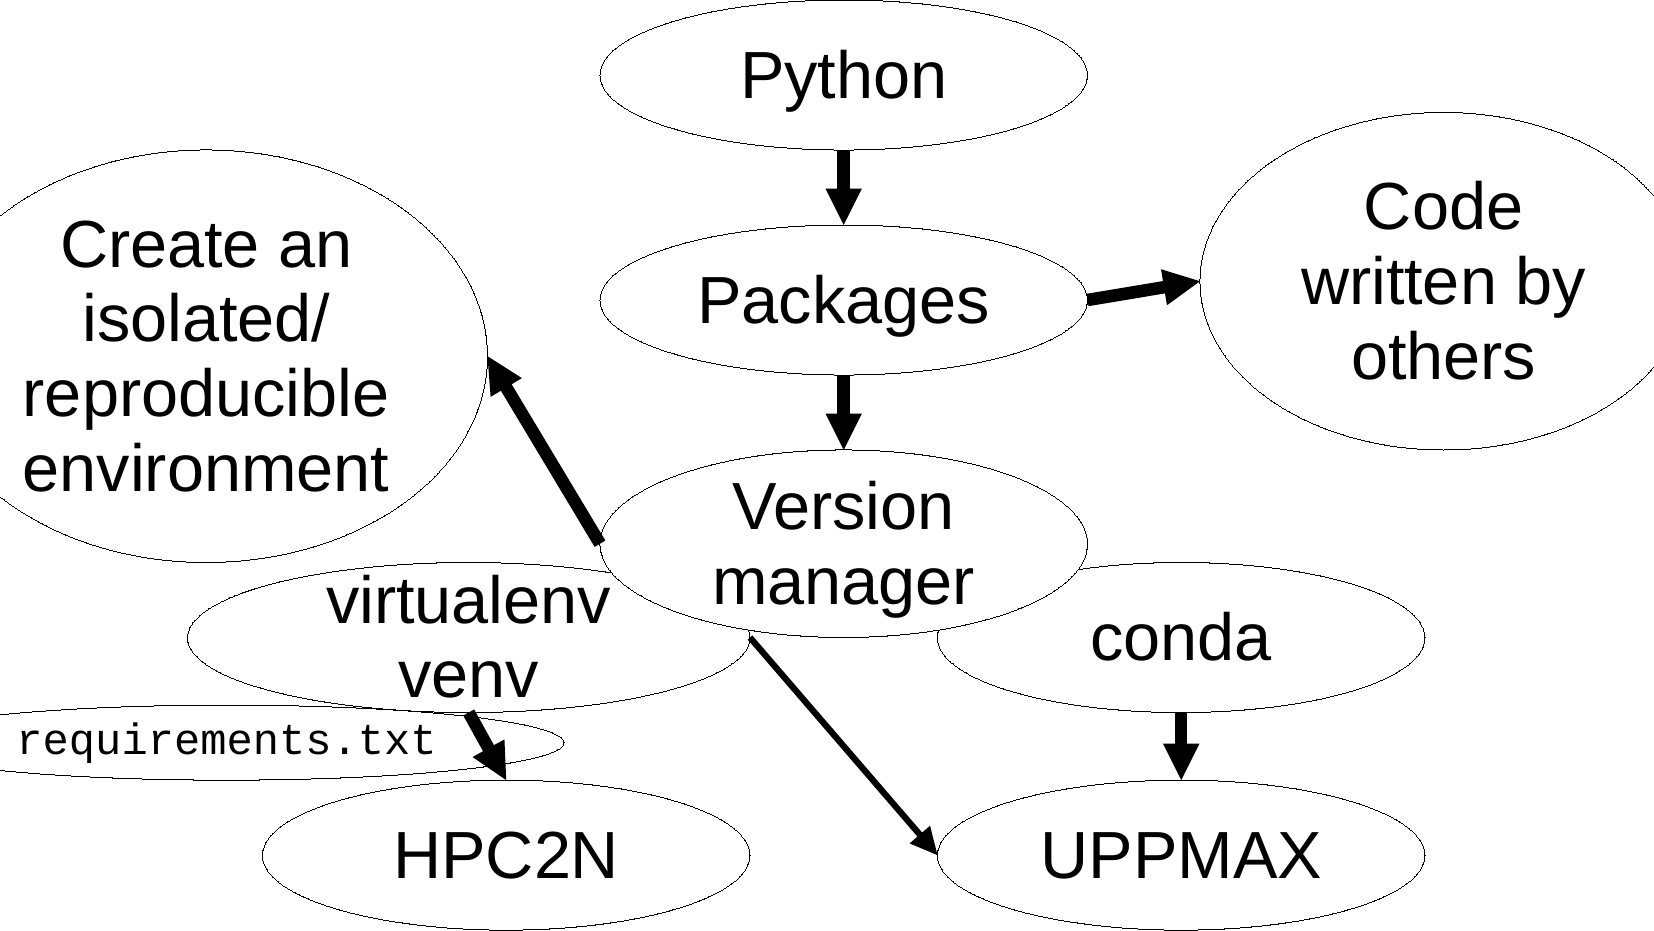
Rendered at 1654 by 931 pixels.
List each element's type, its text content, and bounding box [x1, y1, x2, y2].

text_box conda [937, 562, 1426, 713]
text_box requirements.txt [479, 717, 565, 764]
text_box Version manager [599, 449, 1088, 638]
text_box Create an isolated/ reproducible environment [0, 149, 488, 563]
text_box HPC2N [262, 780, 751, 931]
text_box Code written by others [1199, 112, 1654, 451]
text_box Python [599, 0, 1088, 151]
text_box virtualenv venv [187, 562, 750, 713]
text_box UPPMAX [937, 780, 1426, 931]
text_box requirements.txt [0, 705, 485, 781]
text_box Packages [599, 225, 1088, 376]
